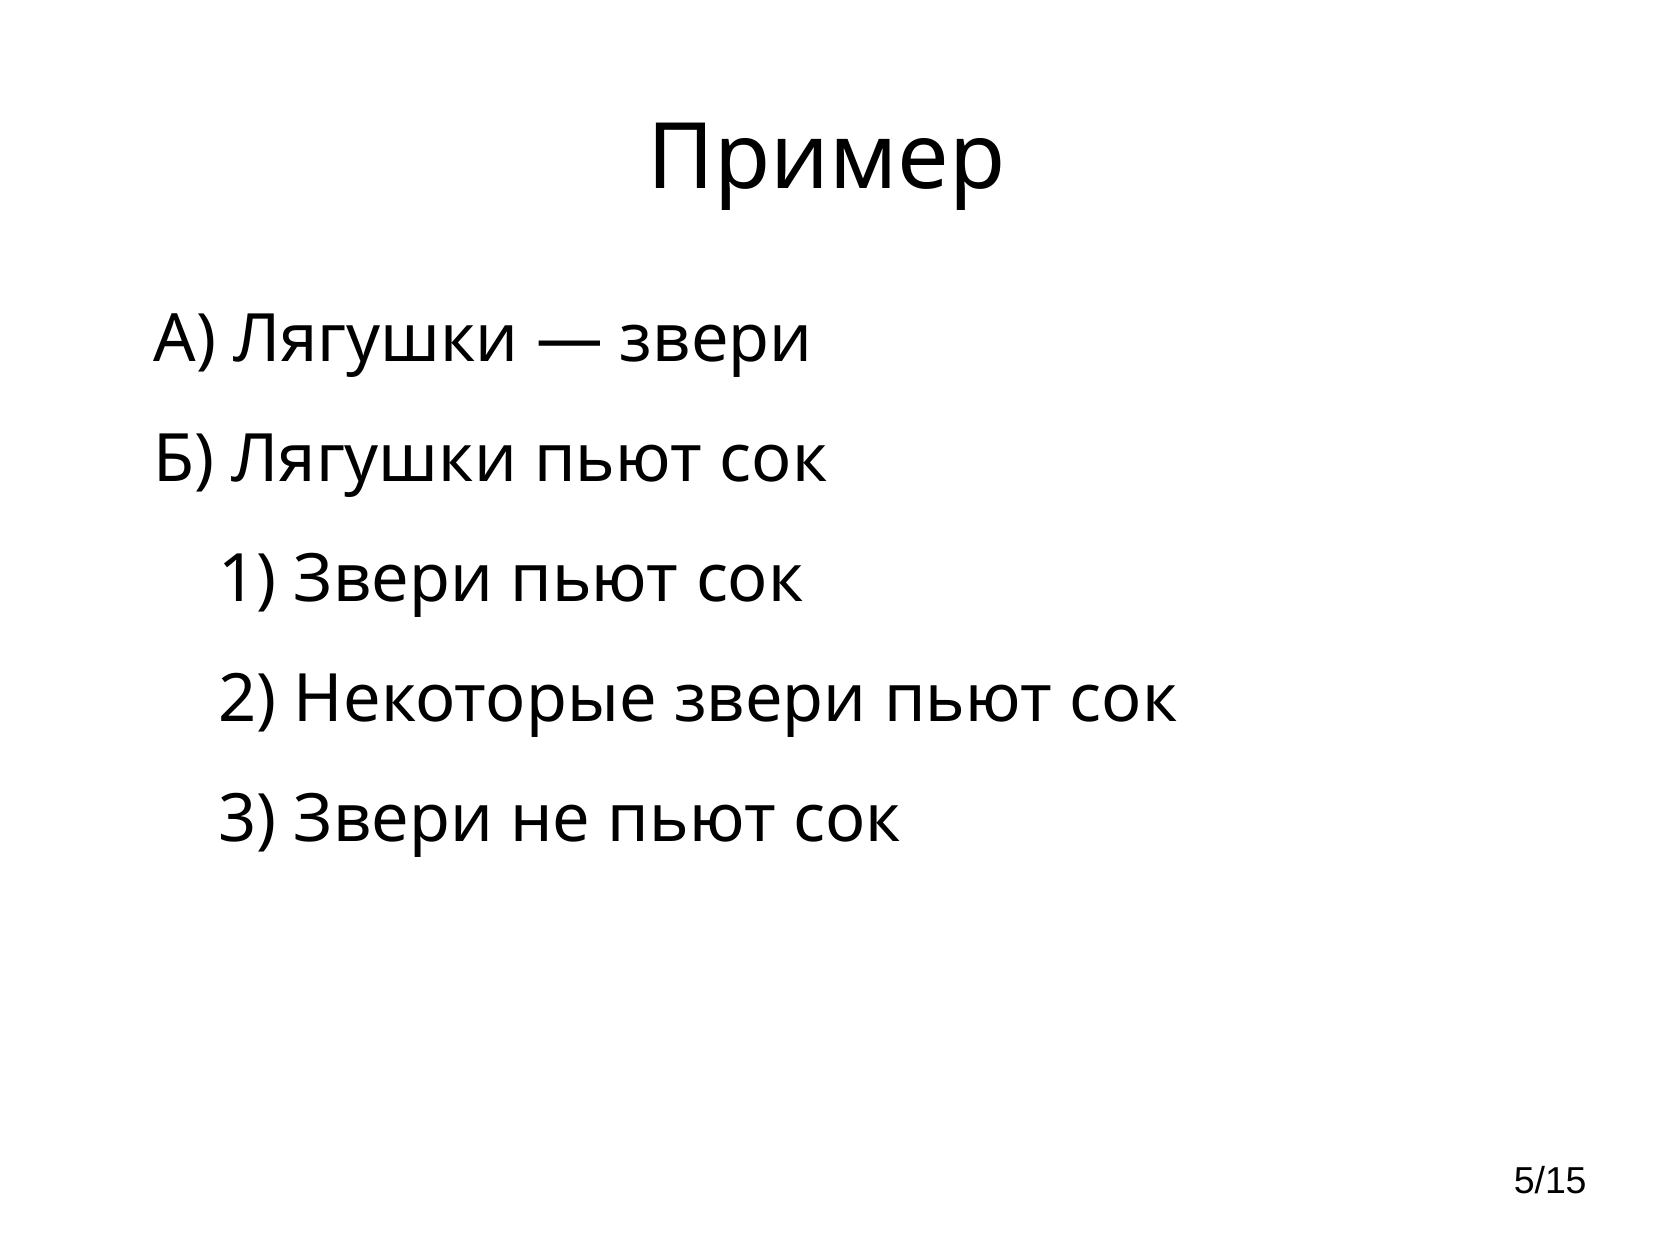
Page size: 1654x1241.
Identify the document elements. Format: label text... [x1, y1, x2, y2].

list А) Лягушки — звери Б) Лягушки пьют сок Звери пьют сок Некоторые звери пьют сок Звери не пьют сок [82, 290, 1571, 1109]
title Пример [82, 49, 1571, 257]
text_box <номер>/15 [1476, 1151, 1625, 1241]
